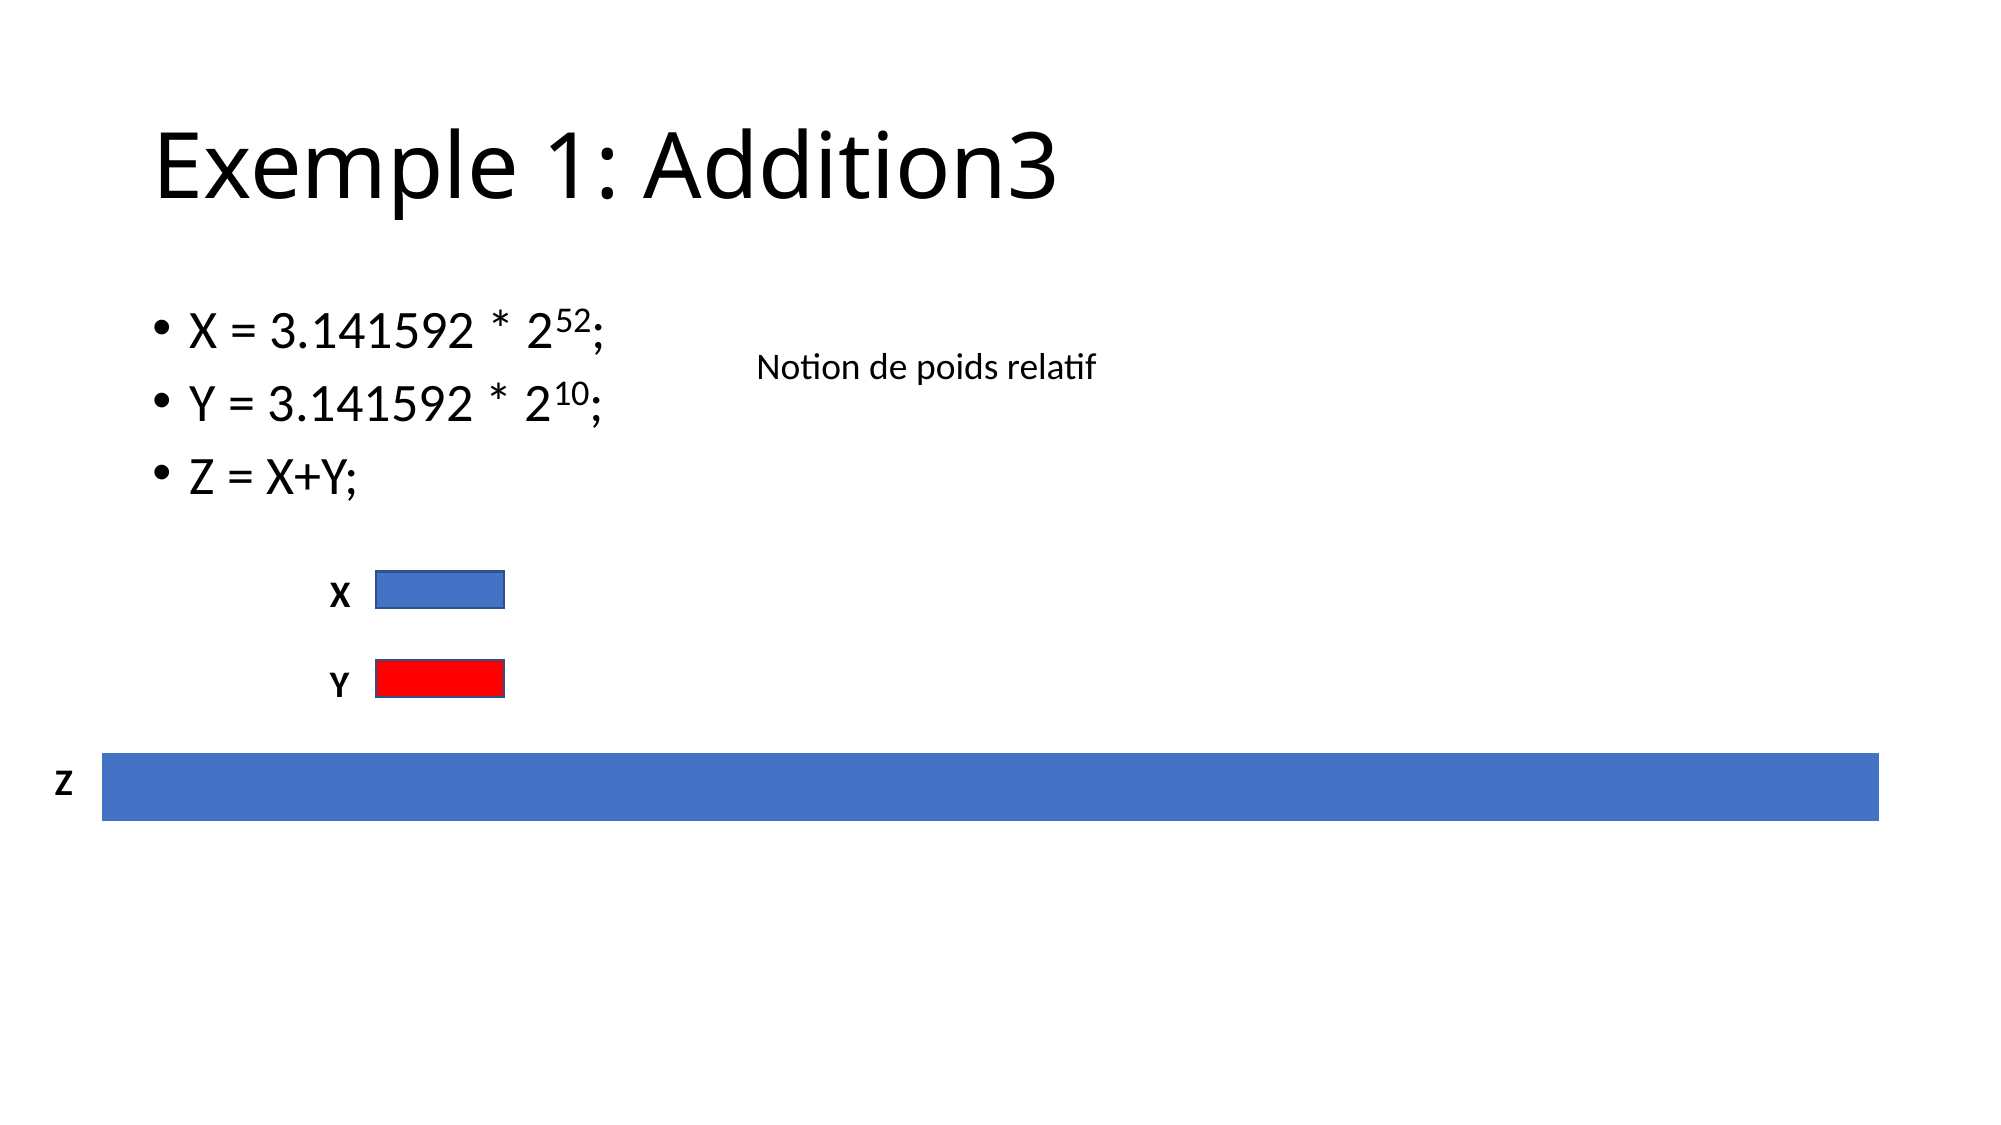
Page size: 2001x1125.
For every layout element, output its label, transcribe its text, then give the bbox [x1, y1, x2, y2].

table_header [547, 753, 581, 821]
table_header [1401, 753, 1436, 821]
table_header [1572, 753, 1607, 821]
table_header [820, 753, 854, 821]
table_header [991, 753, 1025, 821]
table_header [1778, 753, 1812, 821]
table_header [342, 753, 376, 821]
table_header [273, 753, 307, 821]
table_header [1333, 753, 1367, 821]
table_header [786, 753, 820, 821]
table_header [1162, 753, 1196, 821]
table_header [478, 753, 512, 821]
table_header [752, 753, 786, 821]
table_header [1265, 753, 1299, 821]
table_header [239, 753, 273, 821]
table_header [1436, 753, 1470, 821]
table_header [376, 753, 410, 821]
text_box Notion de poids relatif [741, 334, 1117, 396]
table_header [136, 753, 171, 821]
table_header [1743, 753, 1778, 821]
table_header [615, 753, 649, 821]
text_box [376, 571, 504, 608]
table_header [307, 753, 342, 821]
table_header [1709, 753, 1743, 821]
table_header [1094, 753, 1128, 821]
table_header [444, 753, 478, 821]
table_header [1025, 753, 1060, 821]
table_header [1538, 753, 1572, 821]
table_header [957, 753, 991, 821]
table_header [1641, 753, 1675, 821]
list X = 3.141592 * 252; Y = 3.141592 * 210; Z = X+Y; [137, 299, 1863, 517]
table_header [854, 753, 889, 821]
table_header [1470, 753, 1504, 821]
table_header [1231, 753, 1265, 821]
table_header [1607, 753, 1641, 821]
text_box Z [39, 750, 89, 812]
table_header [171, 753, 205, 821]
table_header [1367, 753, 1401, 821]
table_header [1812, 753, 1846, 821]
table_header [1675, 753, 1709, 821]
text_box X Y [314, 562, 366, 714]
table_header [1128, 753, 1162, 821]
table_header [889, 753, 923, 821]
table_header [649, 753, 683, 821]
table_header [410, 753, 444, 821]
table_header [205, 753, 239, 821]
text_box [376, 660, 504, 697]
table_header [923, 753, 957, 821]
table_header [1060, 753, 1094, 821]
table_header [1846, 753, 1879, 821]
table_header [718, 753, 752, 821]
table_header [1196, 753, 1231, 821]
table_header [1299, 753, 1333, 821]
table_header [1504, 753, 1538, 821]
table_header [512, 753, 547, 821]
title Exemple 1: Addition3 [137, 59, 1863, 278]
table_header [581, 753, 615, 821]
table_header [102, 753, 136, 821]
table_header [683, 753, 718, 821]
